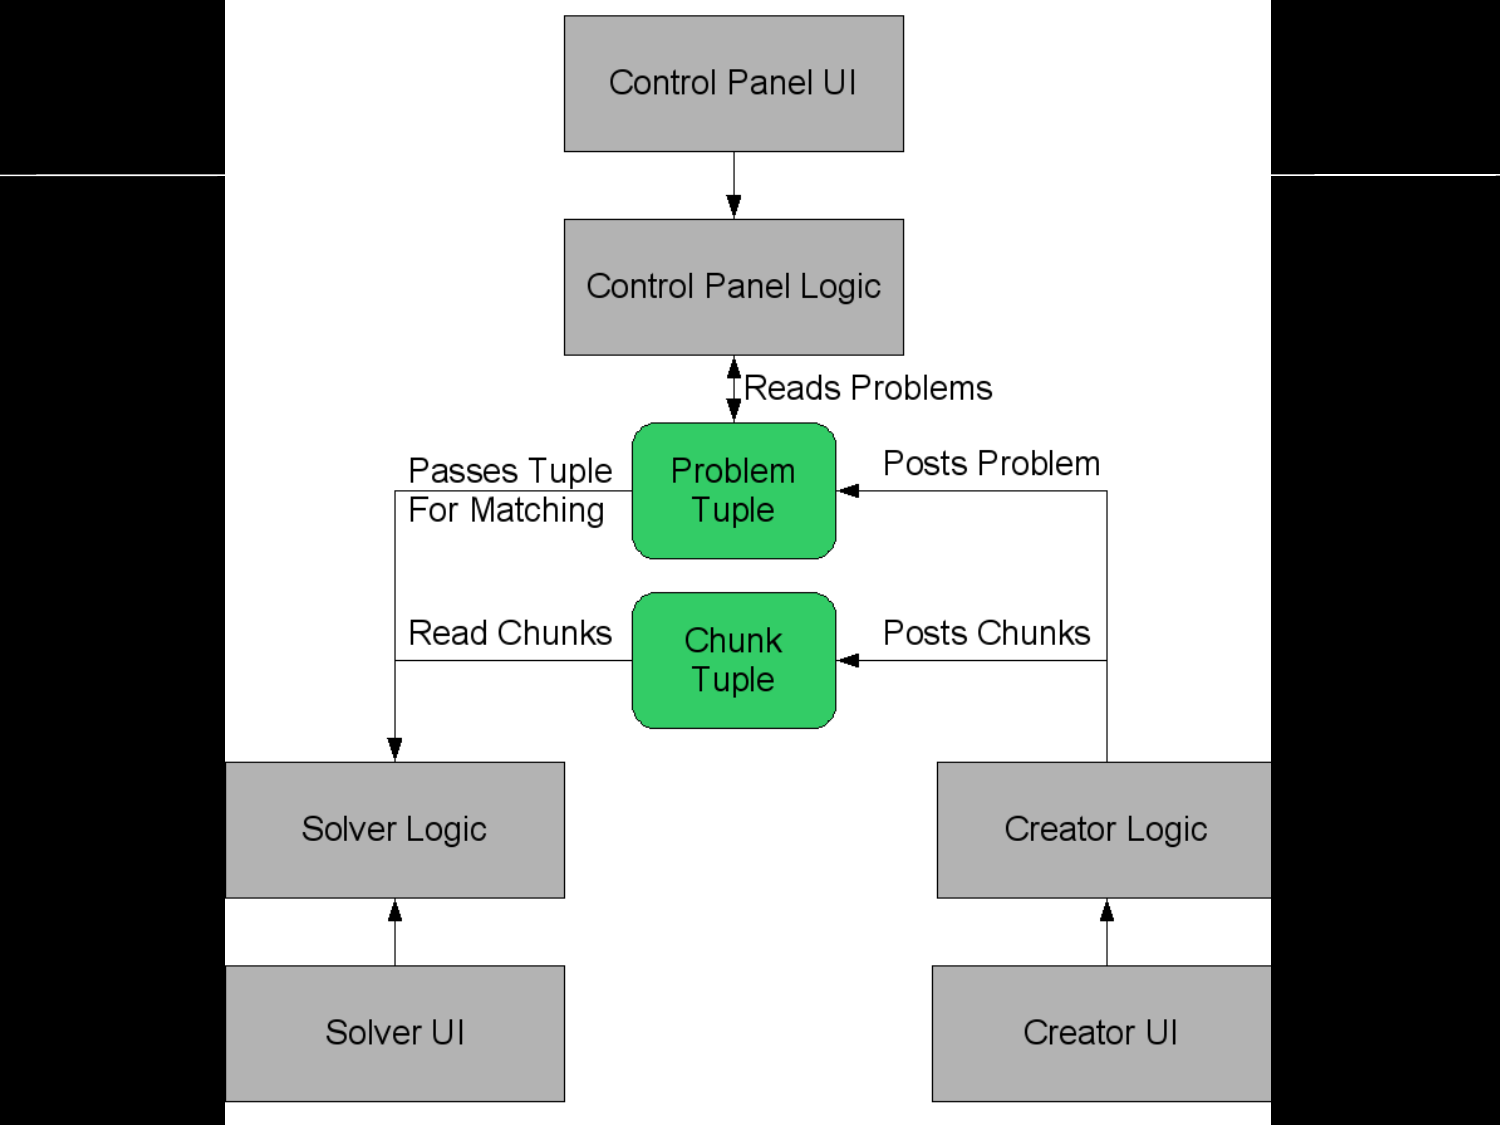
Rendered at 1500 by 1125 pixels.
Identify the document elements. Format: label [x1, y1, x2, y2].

picture [225, 0, 1271, 1125]
